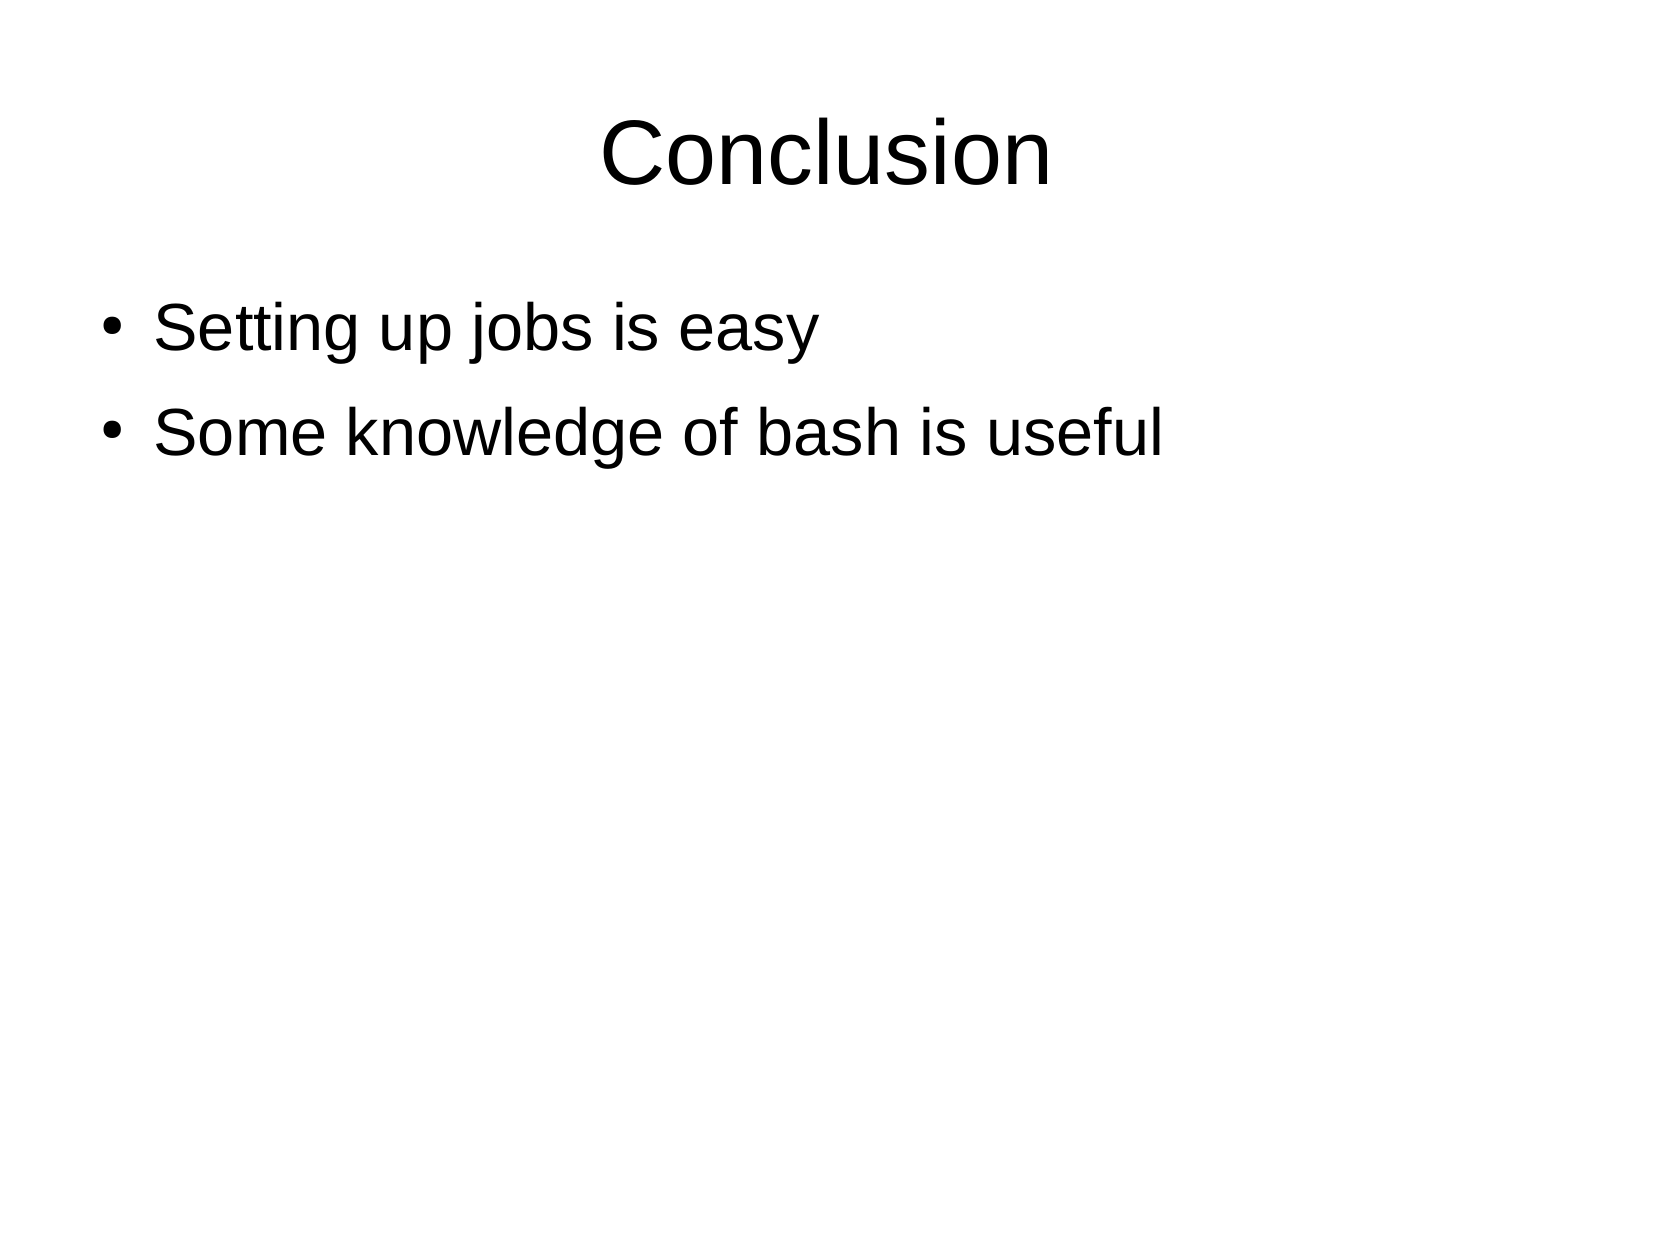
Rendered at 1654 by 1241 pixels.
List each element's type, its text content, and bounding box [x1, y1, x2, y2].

list Setting up jobs is easy Some knowledge of bash is useful [82, 290, 1571, 1010]
title Conclusion [82, 49, 1571, 257]
